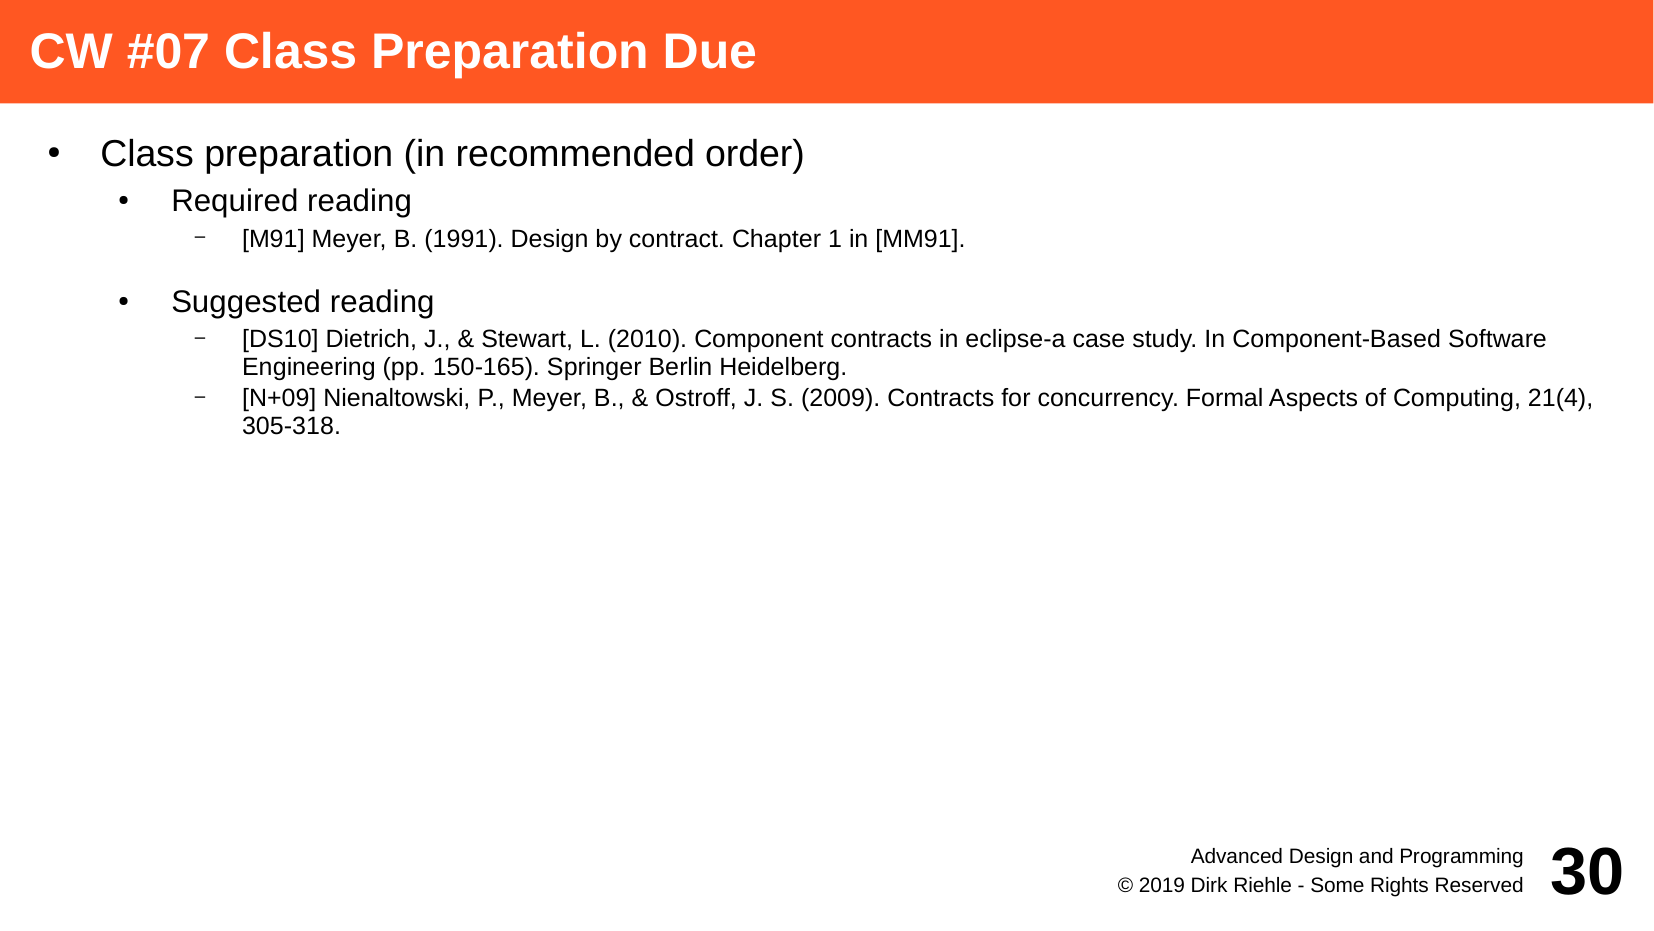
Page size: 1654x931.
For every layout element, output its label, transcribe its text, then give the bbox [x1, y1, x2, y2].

title CW #07 Class Preparation Due [0, 0, 1654, 104]
list Class preparation (in recommended order) Required reading [M91] Meyer, B. (1991). Design by contract. Chapter 1 in [MM91]. Suggested reading [DS10] Dietrich, J., & Stewart, L. (2010). Component contracts in eclipse-a case study. In Component-Based Software Engineering (pp. 150-165). Springer Berlin Heidelberg. [N+09] Nienaltowski, P., Meyer, B., & Ostroff, J. S. (2009). Contracts for concurrency. Formal Aspects of Computing, 21(4), 305-318. [29, 132, 1625, 813]
